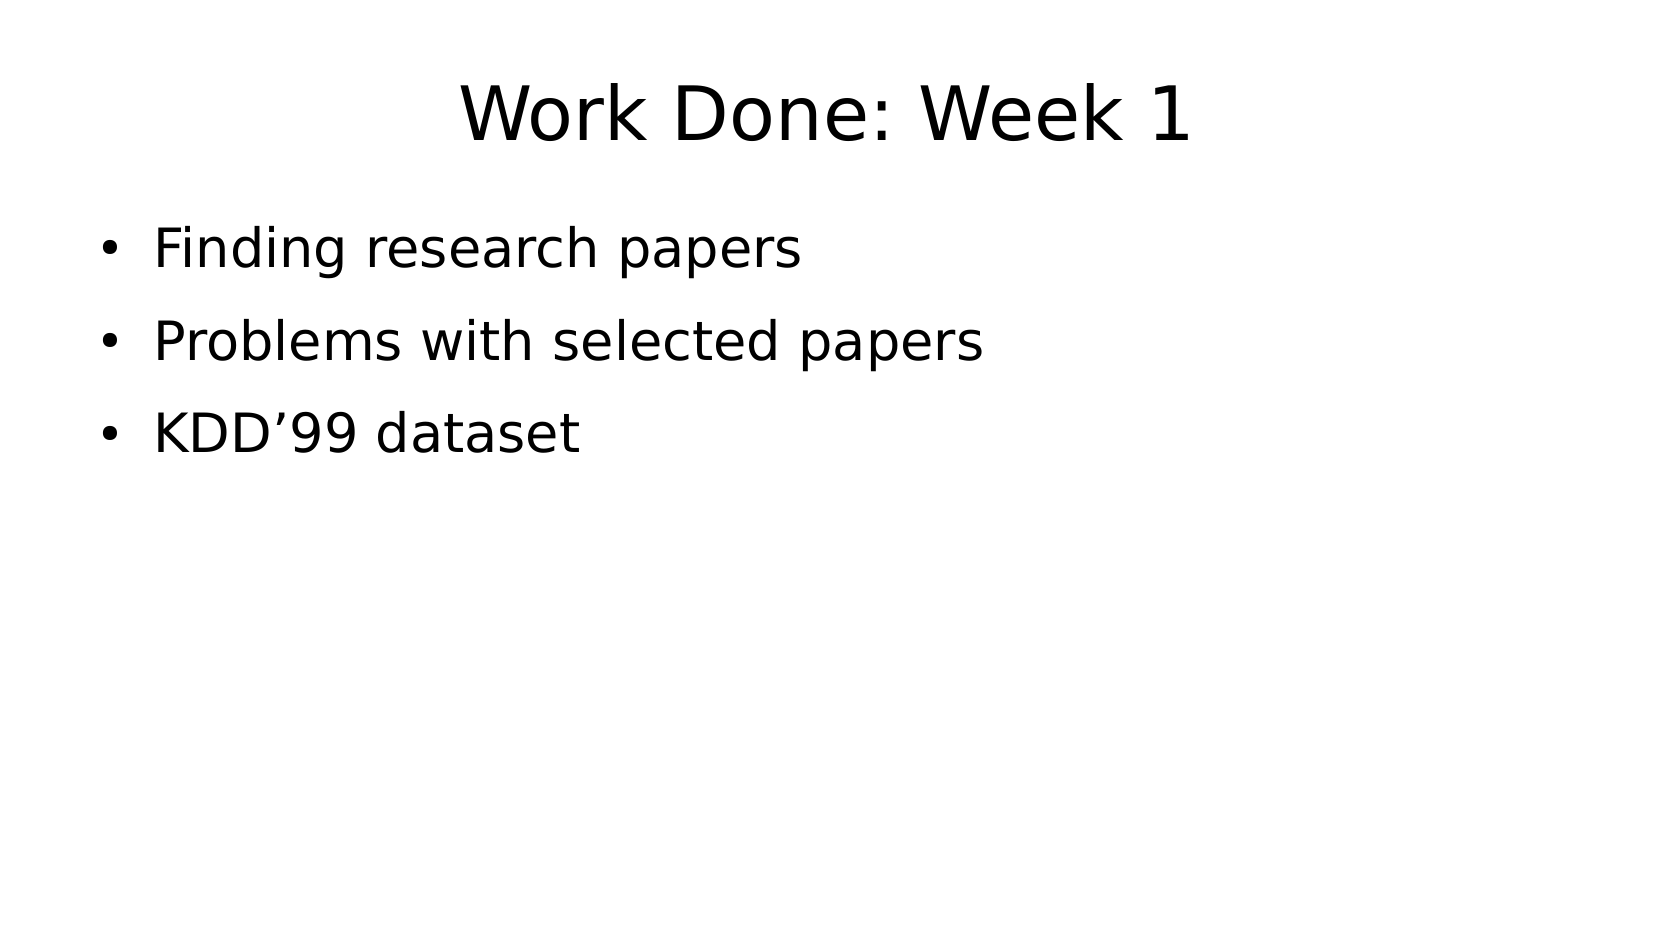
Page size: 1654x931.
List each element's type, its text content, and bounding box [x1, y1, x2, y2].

list Finding research papers Problems with selected papers KDD’99 dataset [82, 217, 1571, 758]
title Work Done: Week 1 [82, 37, 1571, 193]
